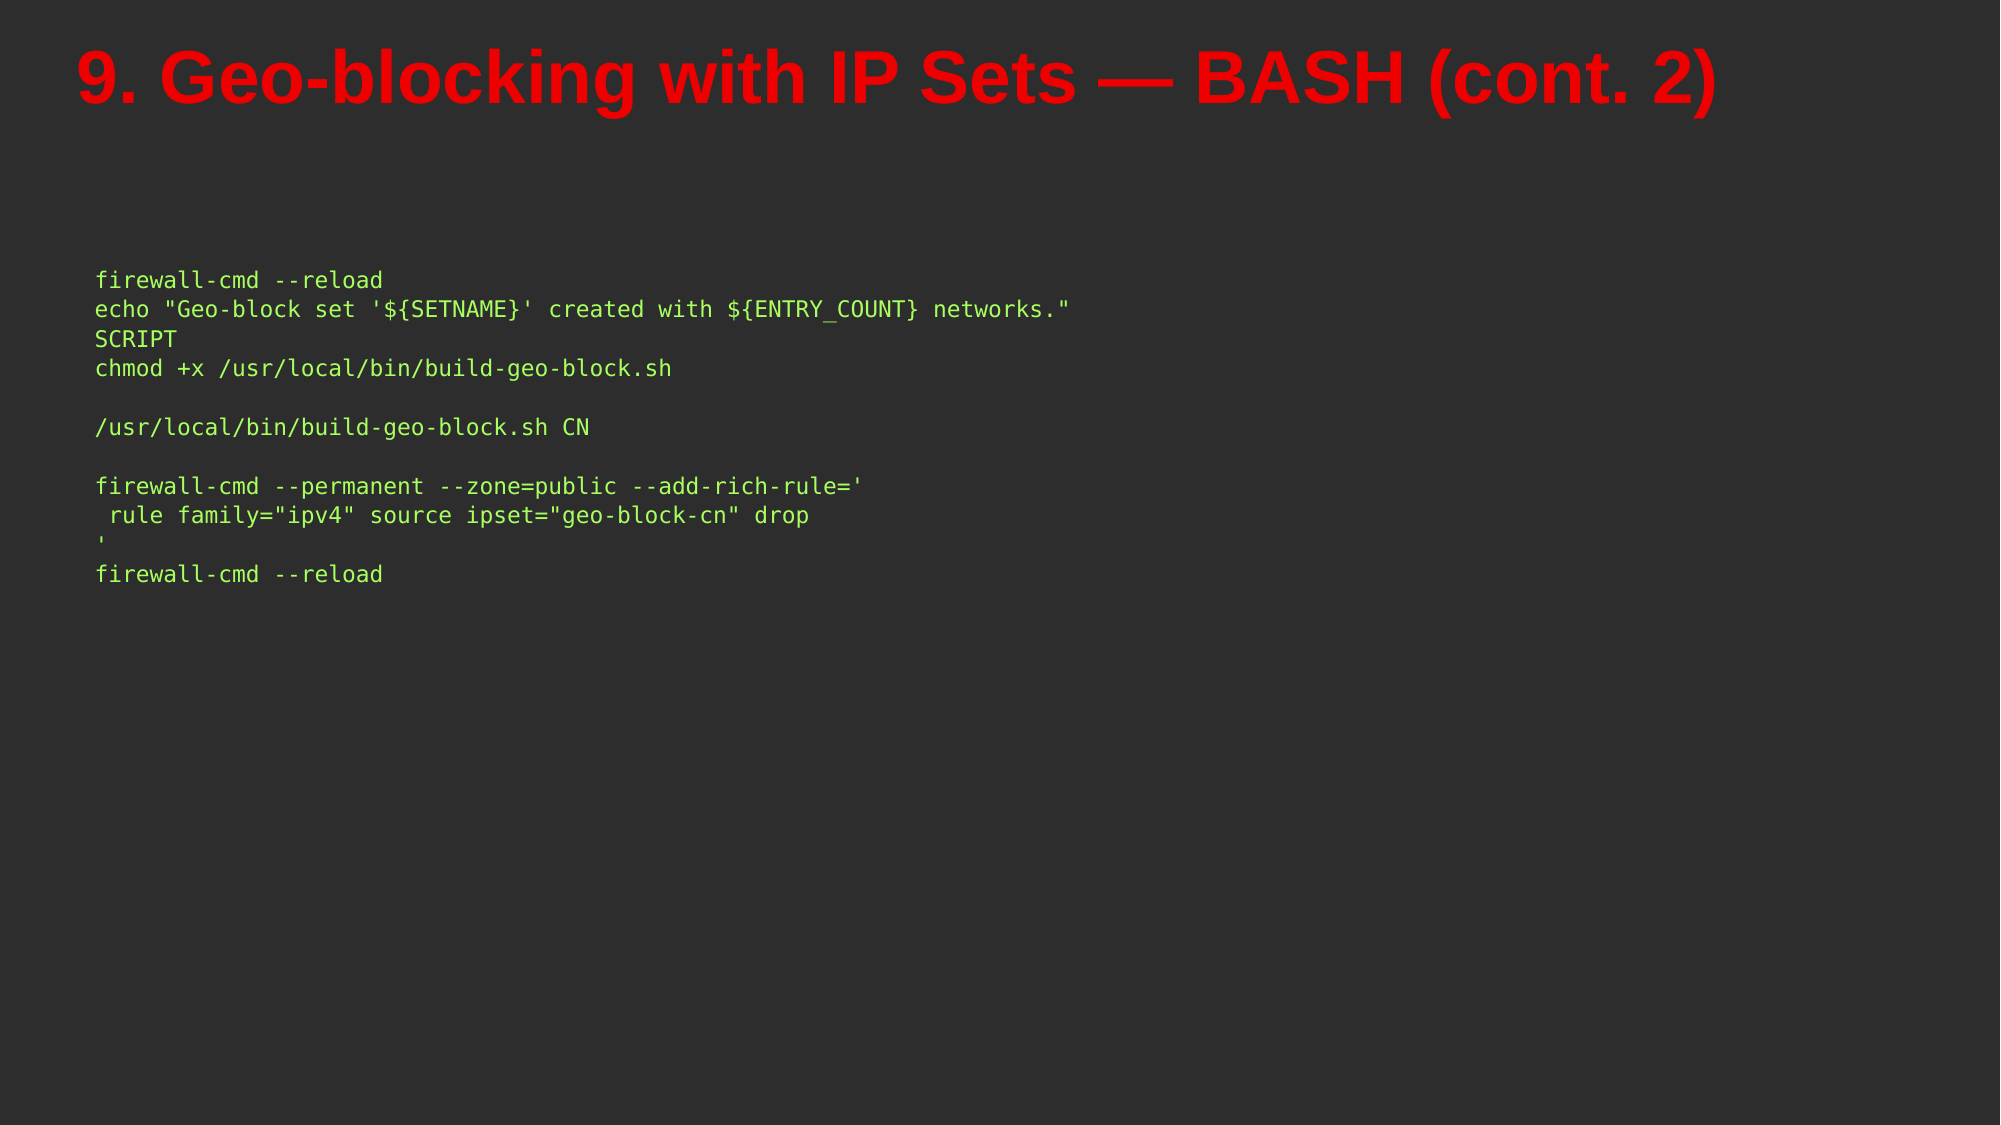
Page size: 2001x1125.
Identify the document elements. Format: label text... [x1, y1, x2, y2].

text_box firewall-cmd --reload echo "Geo-block set '${SETNAME}' created with ${ENTRY_COUNT} networks." SCRIPT chmod +x /usr/local/bin/build-geo-block.sh /usr/local/bin/build-geo-block.sh CN firewall-cmd --permanent --zone=public --add-rich-rule=' rule family="ipv4" source ipset="geo-block-cn" drop ' firewall-cmd --reload [59, 194, 1942, 1093]
text_box 9. Geo-blocking with IP Sets — BASH (cont. 2) [59, 23, 1942, 178]
